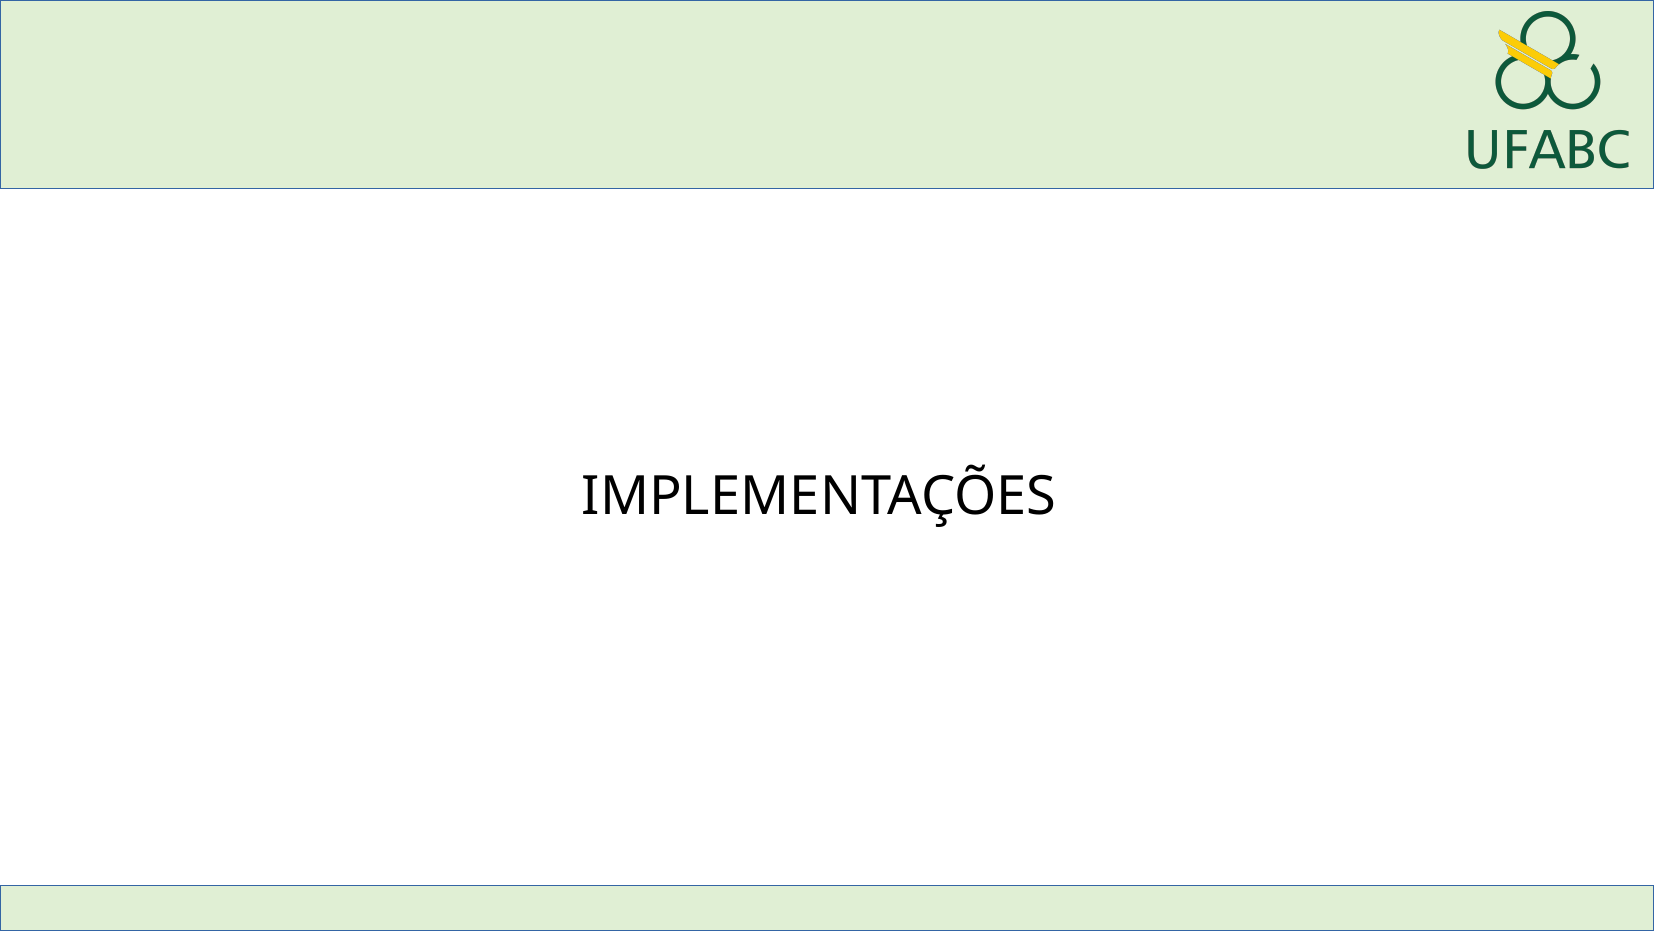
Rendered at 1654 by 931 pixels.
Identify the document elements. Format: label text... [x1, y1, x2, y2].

text_box [0, 0, 1654, 189]
text_box IMPLEMENTAÇÕES [531, 448, 1182, 650]
picture [1464, 11, 1630, 181]
text_box [0, 885, 1654, 931]
